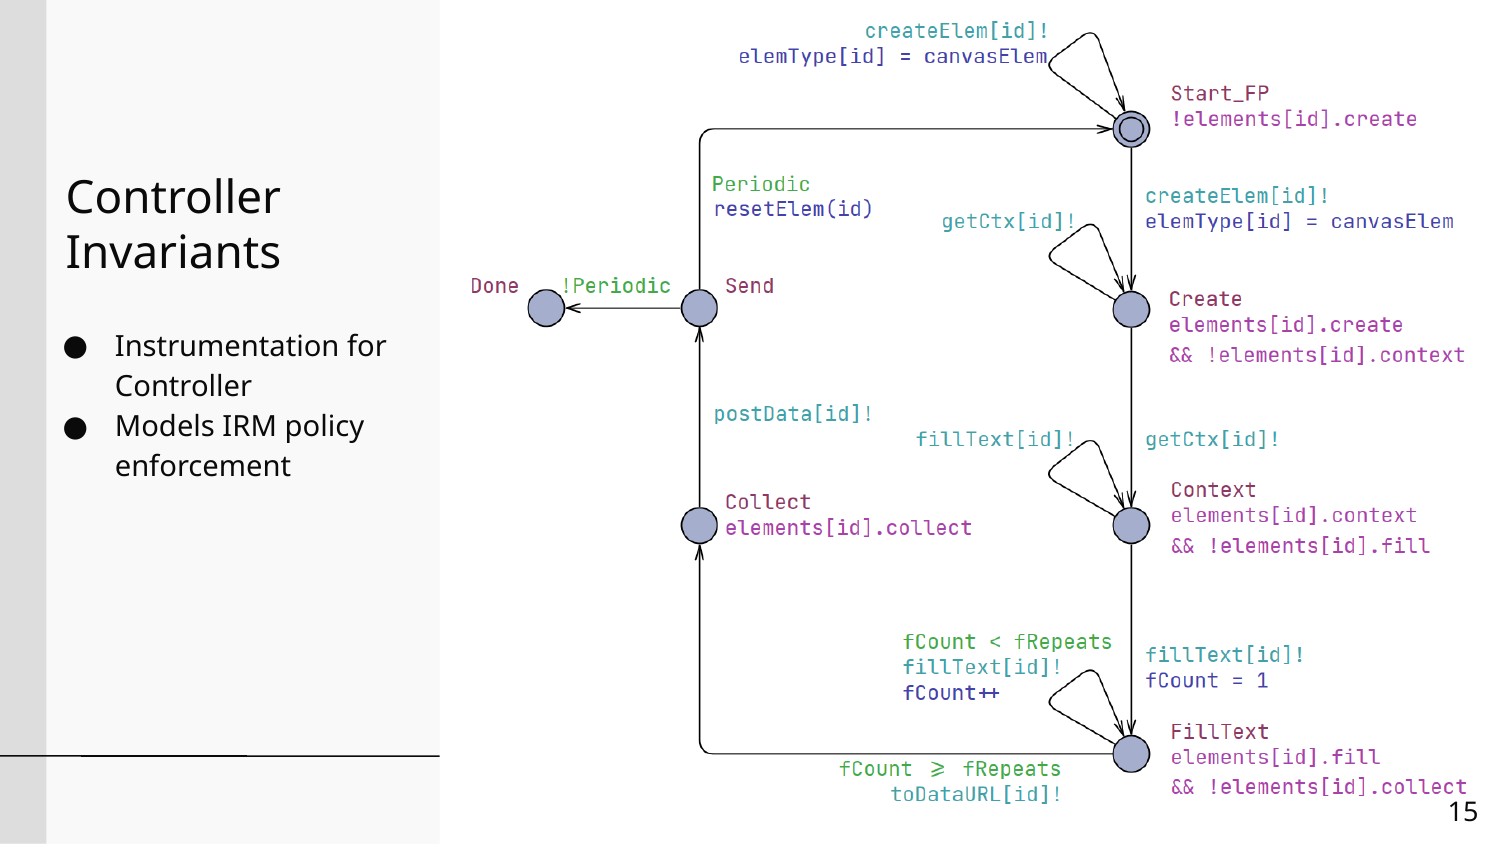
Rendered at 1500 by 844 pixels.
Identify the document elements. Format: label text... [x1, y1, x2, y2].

subtitle Instrumentation for Controller Models IRM policy enforcement [24, 306, 440, 653]
picture [439, 0, 1500, 844]
slide_number <number> [1403, 779, 1494, 844]
title Controller Invariants [50, 152, 381, 282]
